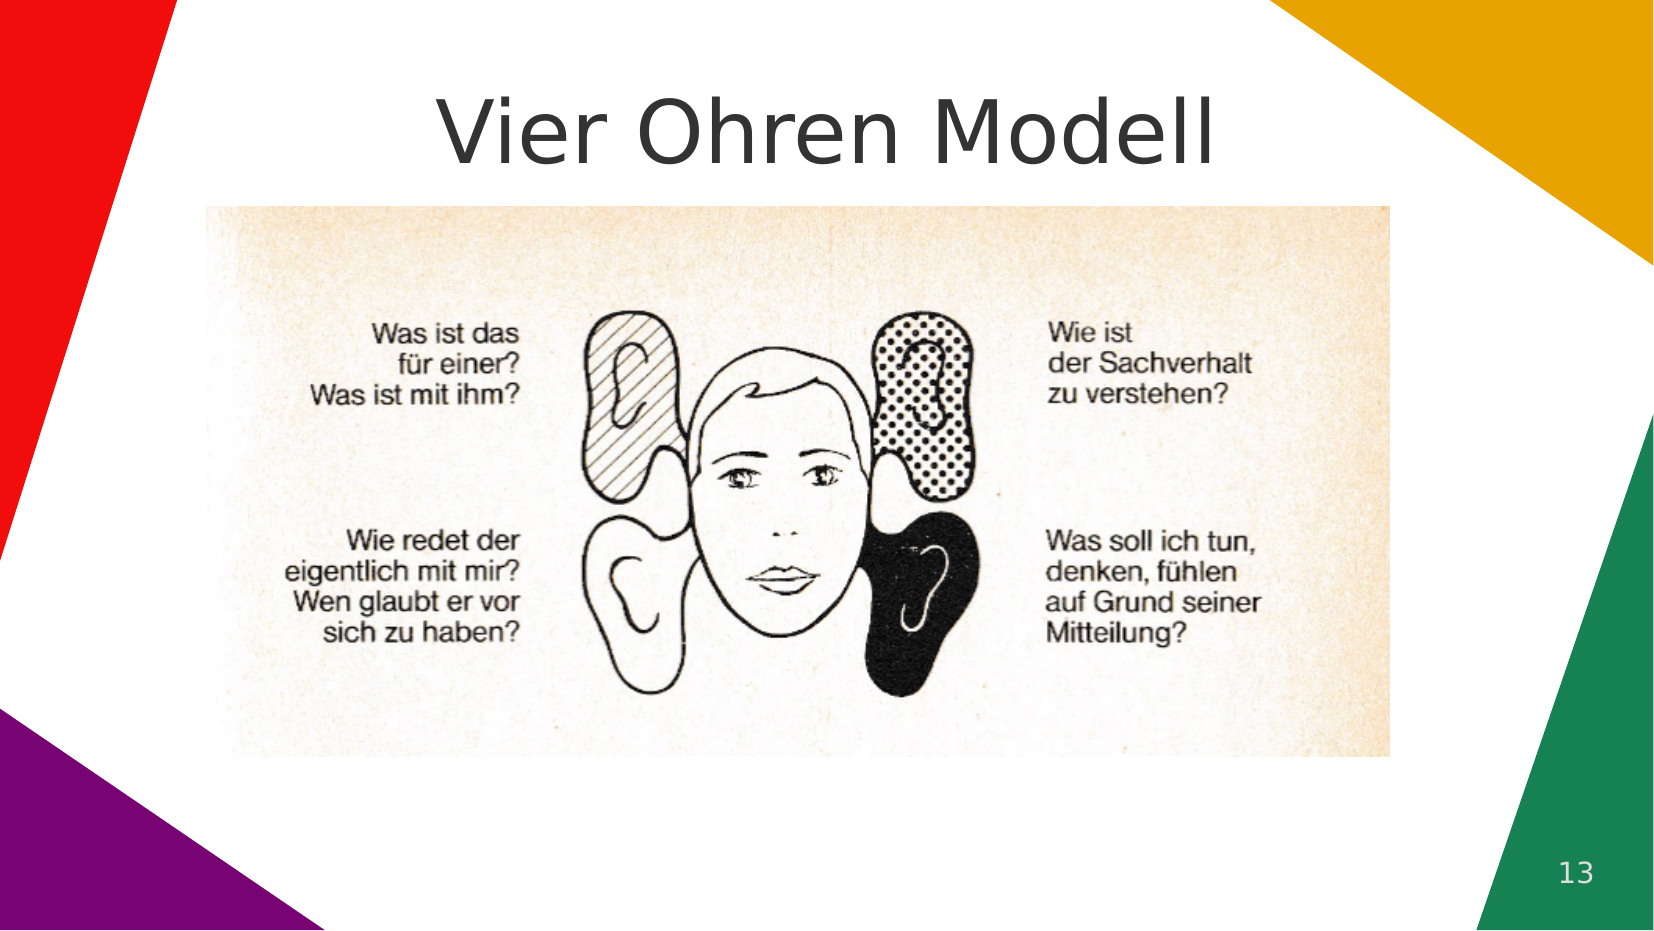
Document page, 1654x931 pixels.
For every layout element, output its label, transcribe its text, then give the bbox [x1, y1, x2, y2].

title Vier Ohren Modell [118, 59, 1536, 207]
picture [206, 207, 1390, 757]
